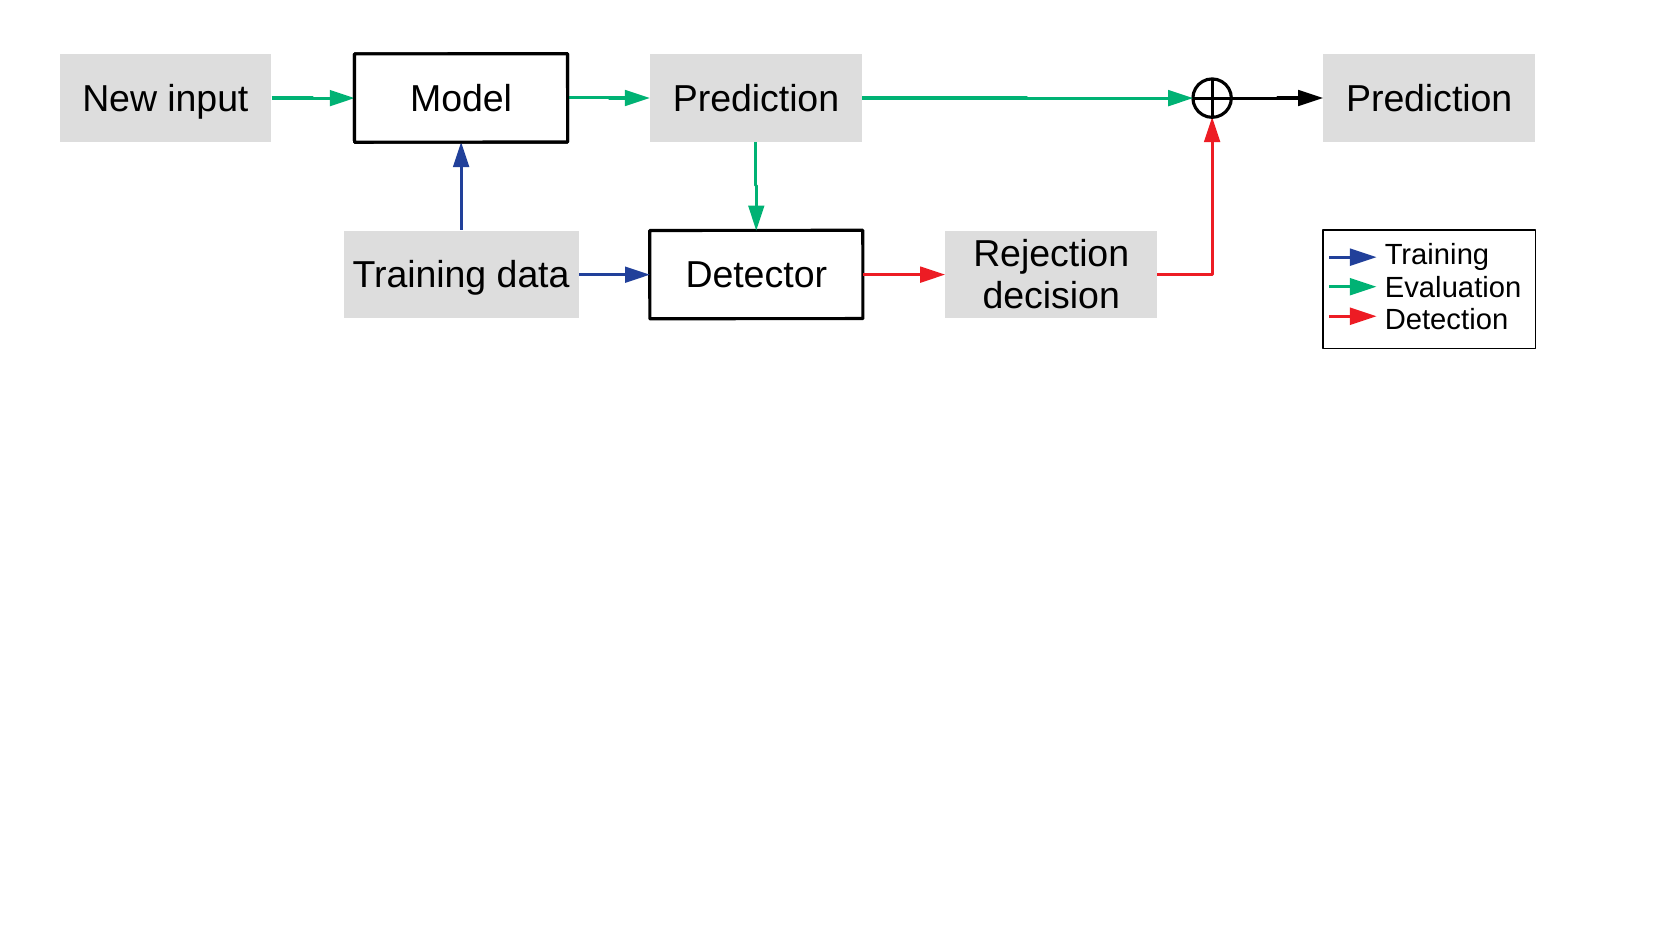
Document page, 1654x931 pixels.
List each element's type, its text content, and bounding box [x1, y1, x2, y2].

text_box New input [59, 53, 272, 143]
text_box [1193, 78, 1232, 118]
text_box Rejection decision [944, 230, 1158, 319]
text_box Model [354, 53, 568, 143]
text_box Training Evaluation Detection [1370, 231, 1535, 348]
text_box Detector [649, 230, 863, 319]
text_box Training Evaluation Detection [1536, 230, 1548, 349]
text_box Prediction [1322, 53, 1536, 143]
text_box Training data [343, 230, 580, 319]
text_box Prediction [649, 53, 863, 143]
